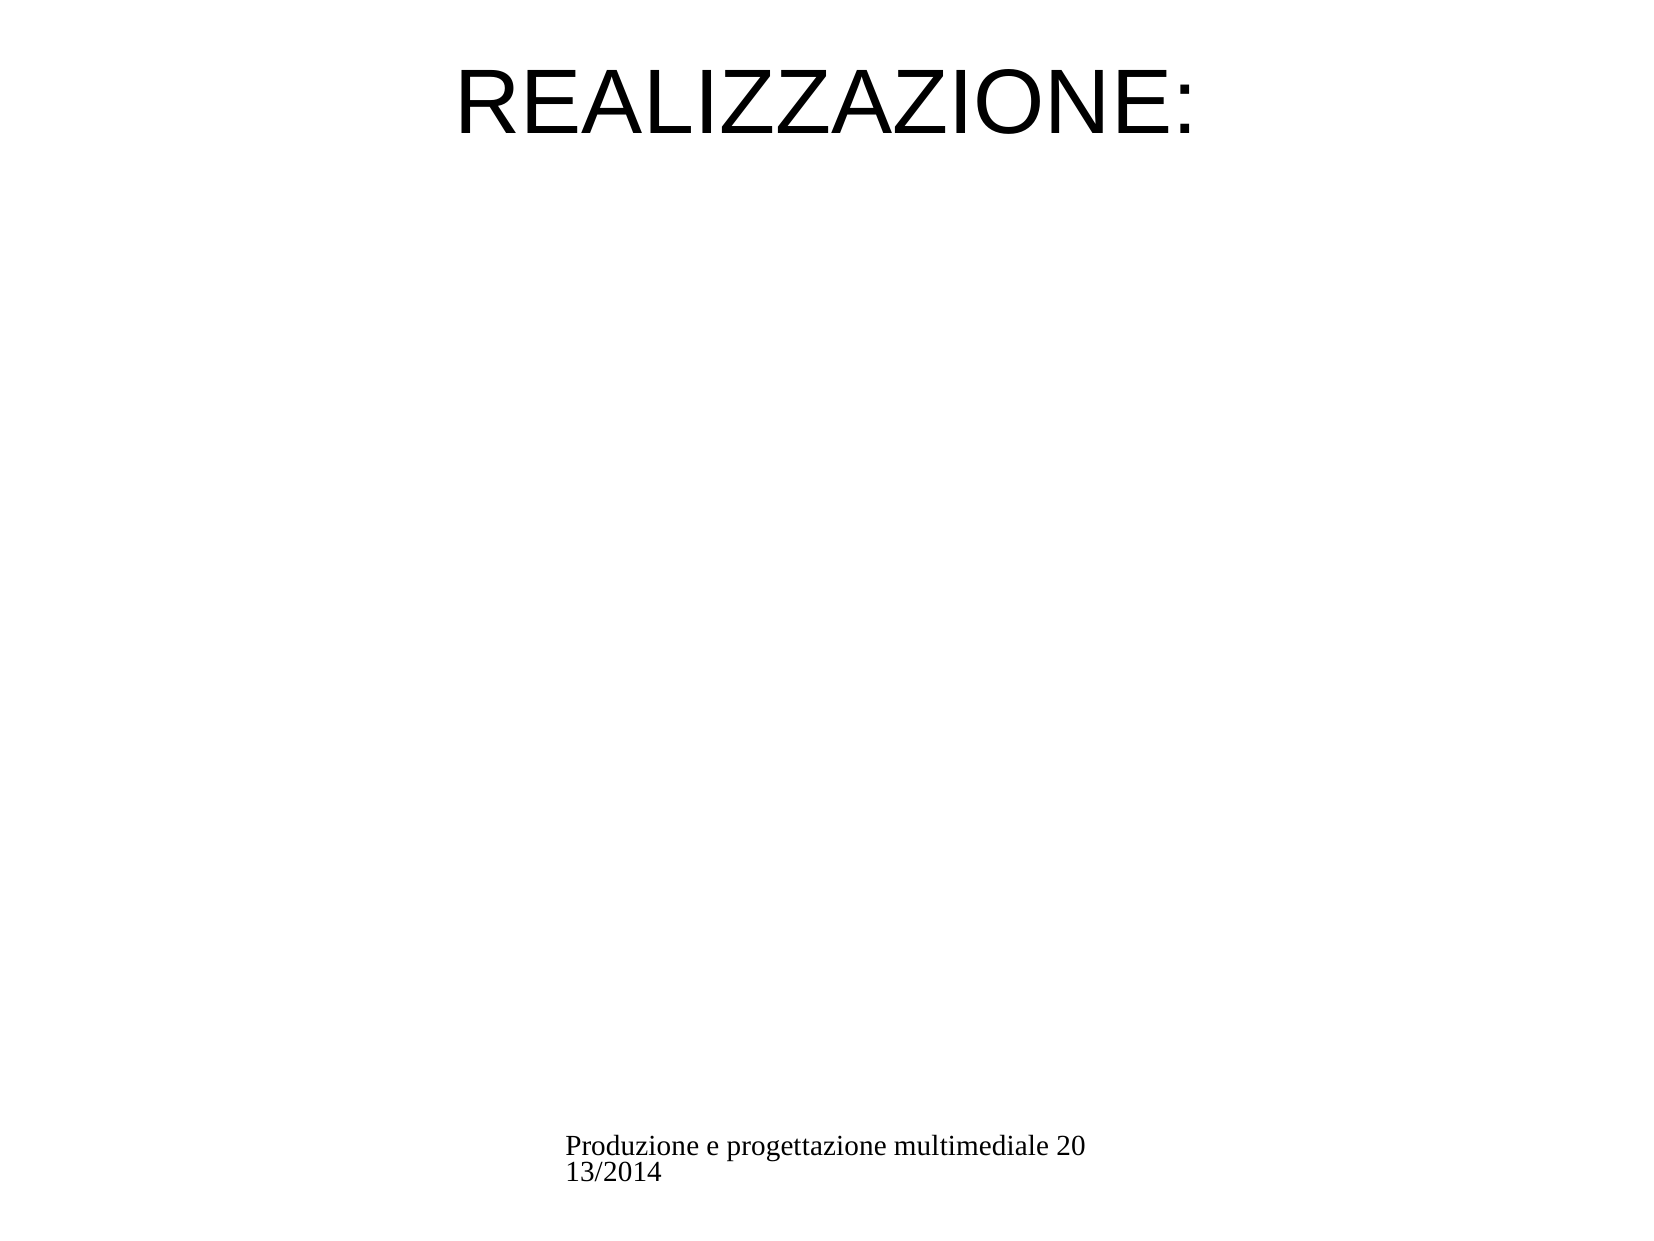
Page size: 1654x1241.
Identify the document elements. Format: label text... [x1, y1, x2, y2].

title REALIZZAZIONE: [82, 49, 1571, 257]
